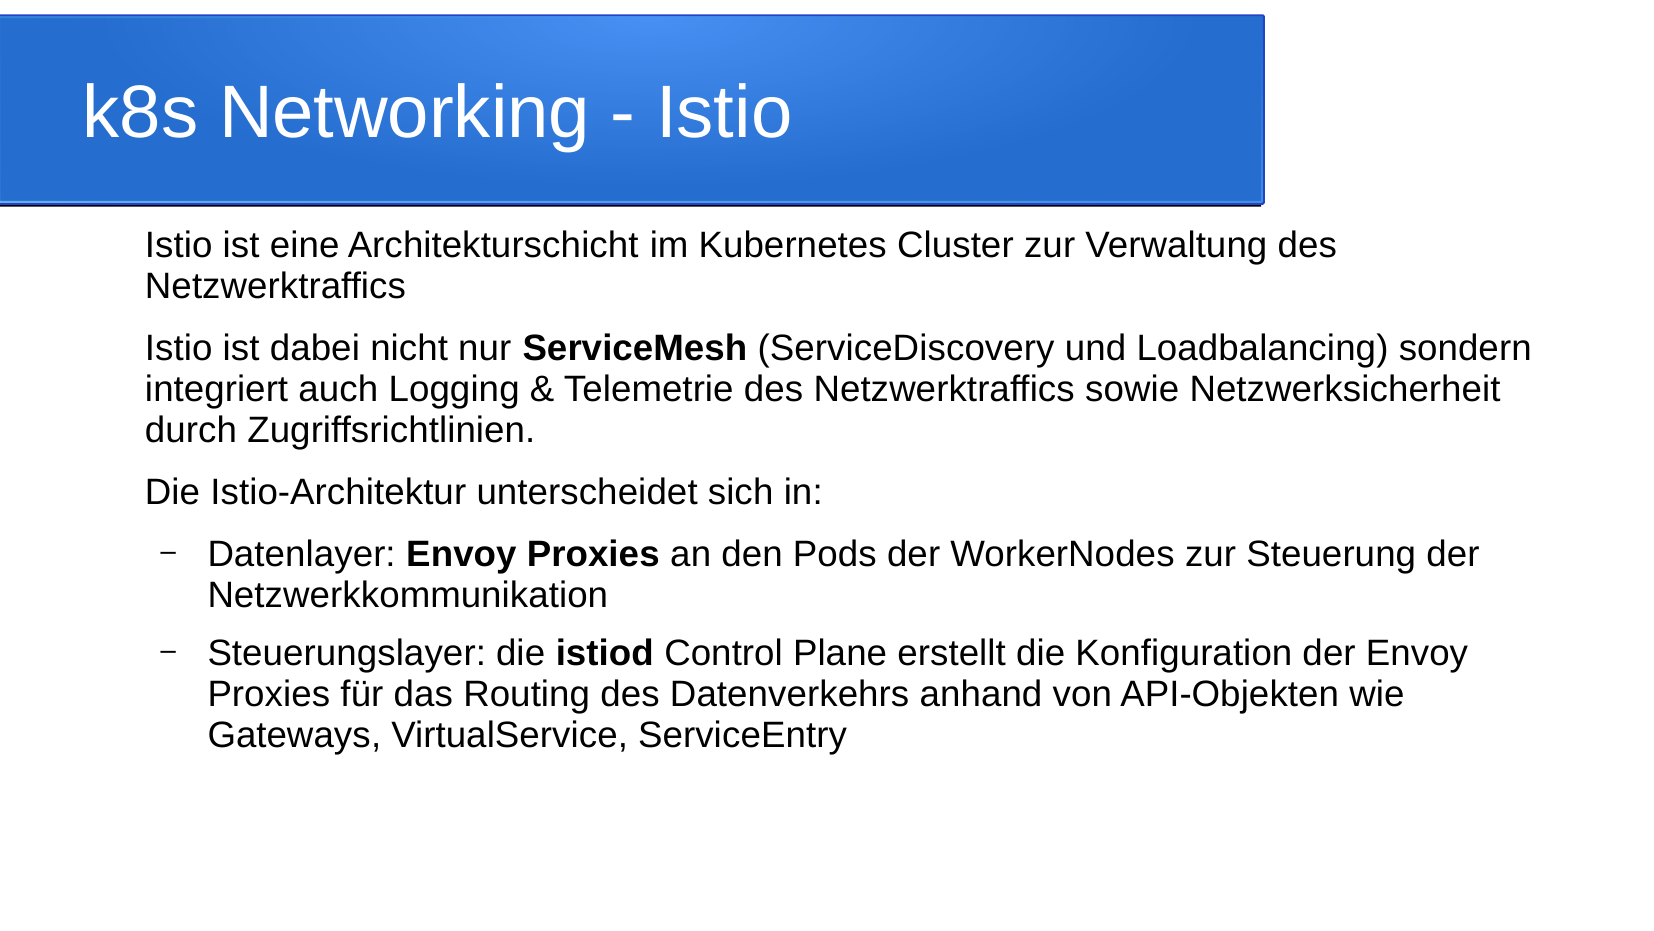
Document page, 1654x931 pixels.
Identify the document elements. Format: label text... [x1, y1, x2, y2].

title k8s Networking - Istio [82, 35, 1235, 189]
list Istio ist eine Architekturschicht im Kubernetes Cluster zur Verwaltung des Netzwerktraffics Istio ist dabei nicht nur ServiceMesh (ServiceDiscovery und Loadbalancing) sondern integriert auch Logging & Telemetrie des Netzwerktraffics sowie Netzwerksicherheit durch Zugriffsrichtlinien. Die Istio-Architektur unterscheidet sich in: Datenlayer: Envoy Proxies an den Pods der WorkerNodes zur Steuerung der Netzwerkkommunikation Steuerungslayer: die istiod Control Plane erstellt die Konfiguration der Envoy Proxies für das Routing des Datenverkehrs anhand von API-Objekten wie Gateways, VirtualService, ServiceEntry [82, 224, 1571, 764]
